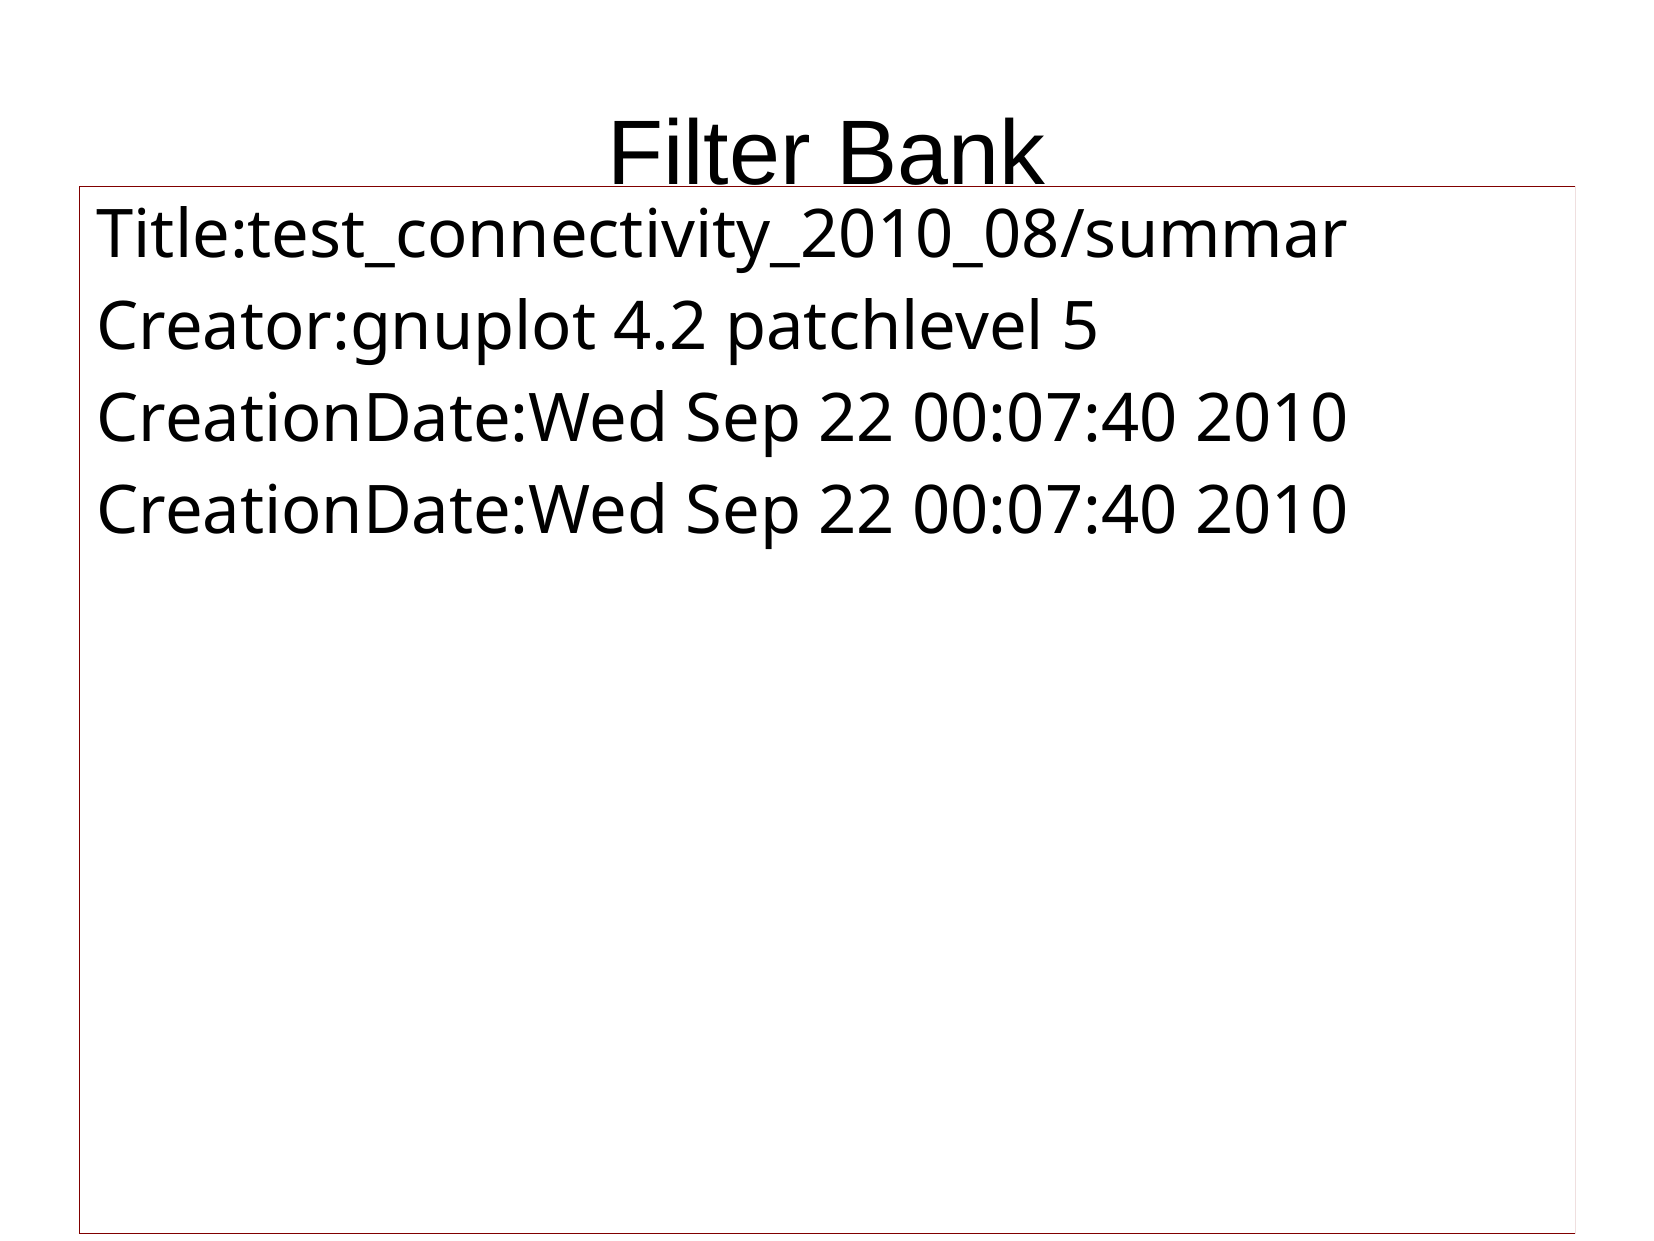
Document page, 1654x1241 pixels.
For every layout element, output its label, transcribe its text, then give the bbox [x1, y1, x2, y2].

picture [75, 182, 1576, 1234]
title Filter Bank [82, 56, 1571, 182]
